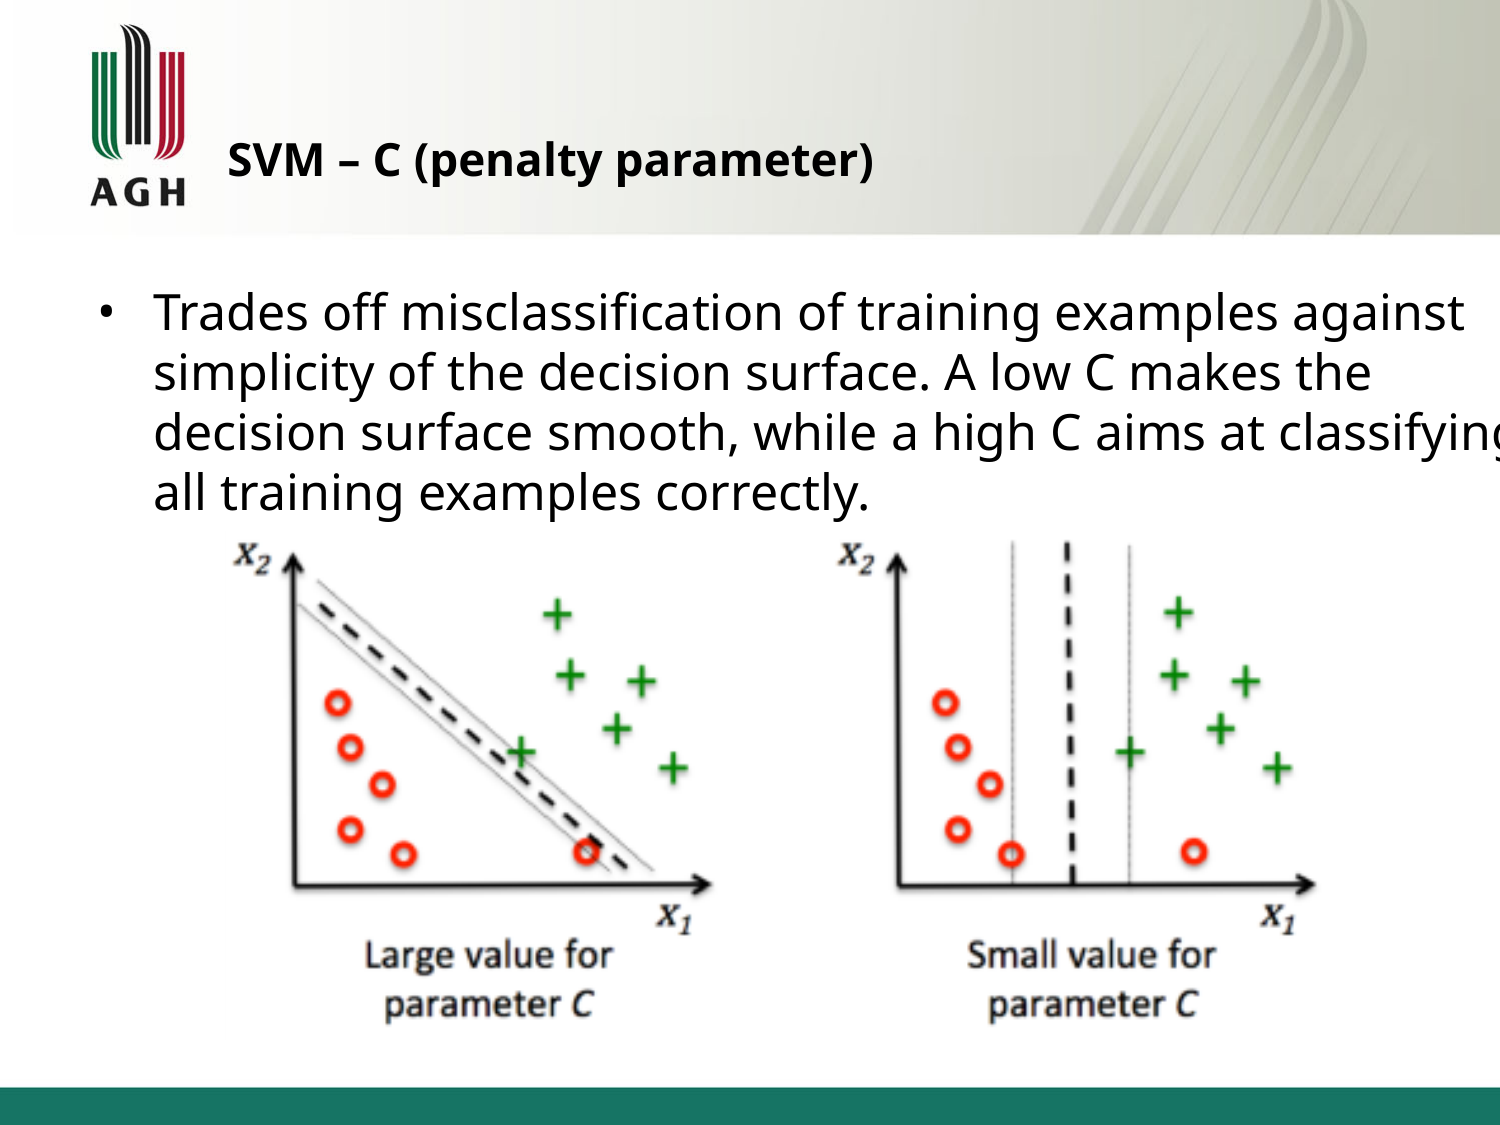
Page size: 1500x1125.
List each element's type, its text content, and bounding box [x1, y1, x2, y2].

text_box SVM – C (penalty parameter) [212, 123, 1500, 194]
picture [0, 0, 1500, 1125]
text_box Trades off misclassification of training examples against simplicity of the decision surface. A low C makes the decision surface smooth, while a high C aims at classifying all training examples correctly. [82, 272, 1500, 992]
